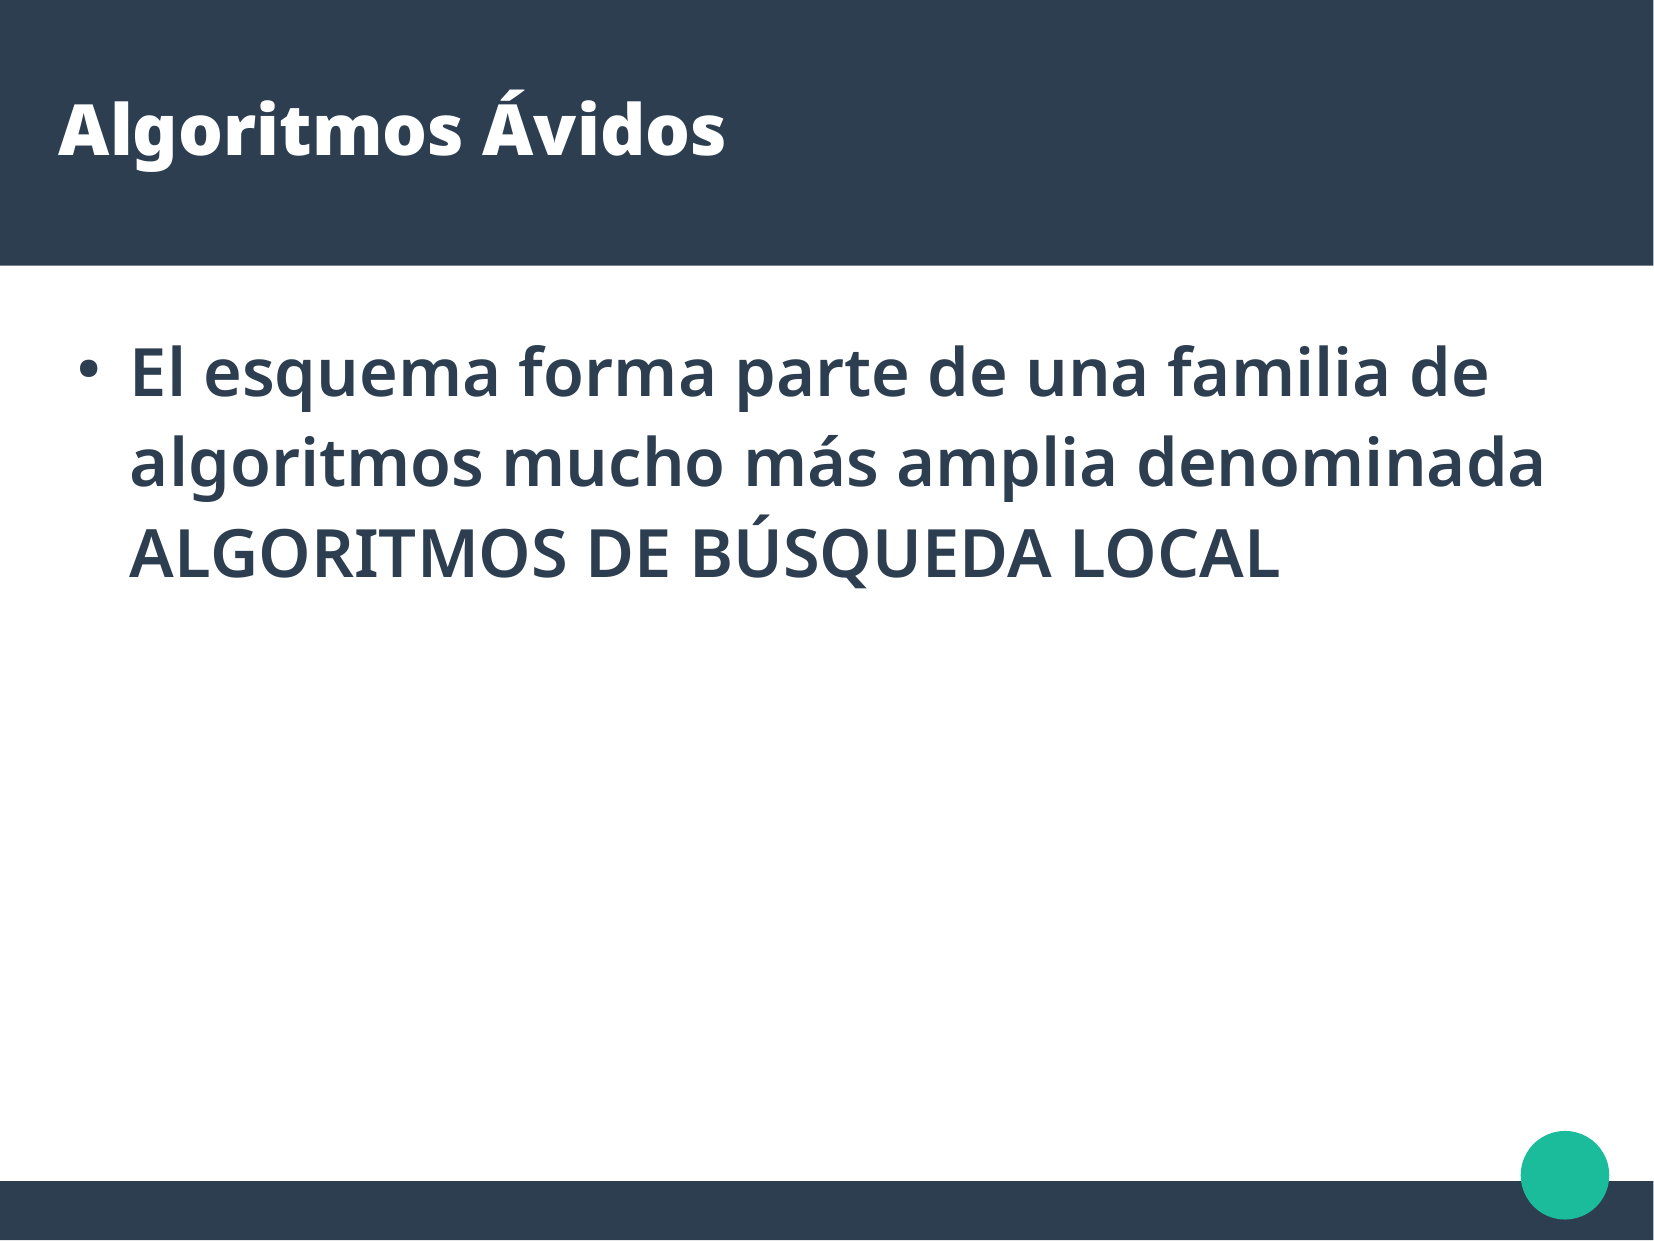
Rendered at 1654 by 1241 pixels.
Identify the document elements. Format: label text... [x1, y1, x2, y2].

list El esquema forma parte de una familia de algoritmos mucho más amplia denominada ALGORITMOS DE BÚSQUEDA LOCAL [59, 324, 1595, 1152]
title Algoritmos Ávidos [59, 49, 1595, 207]
